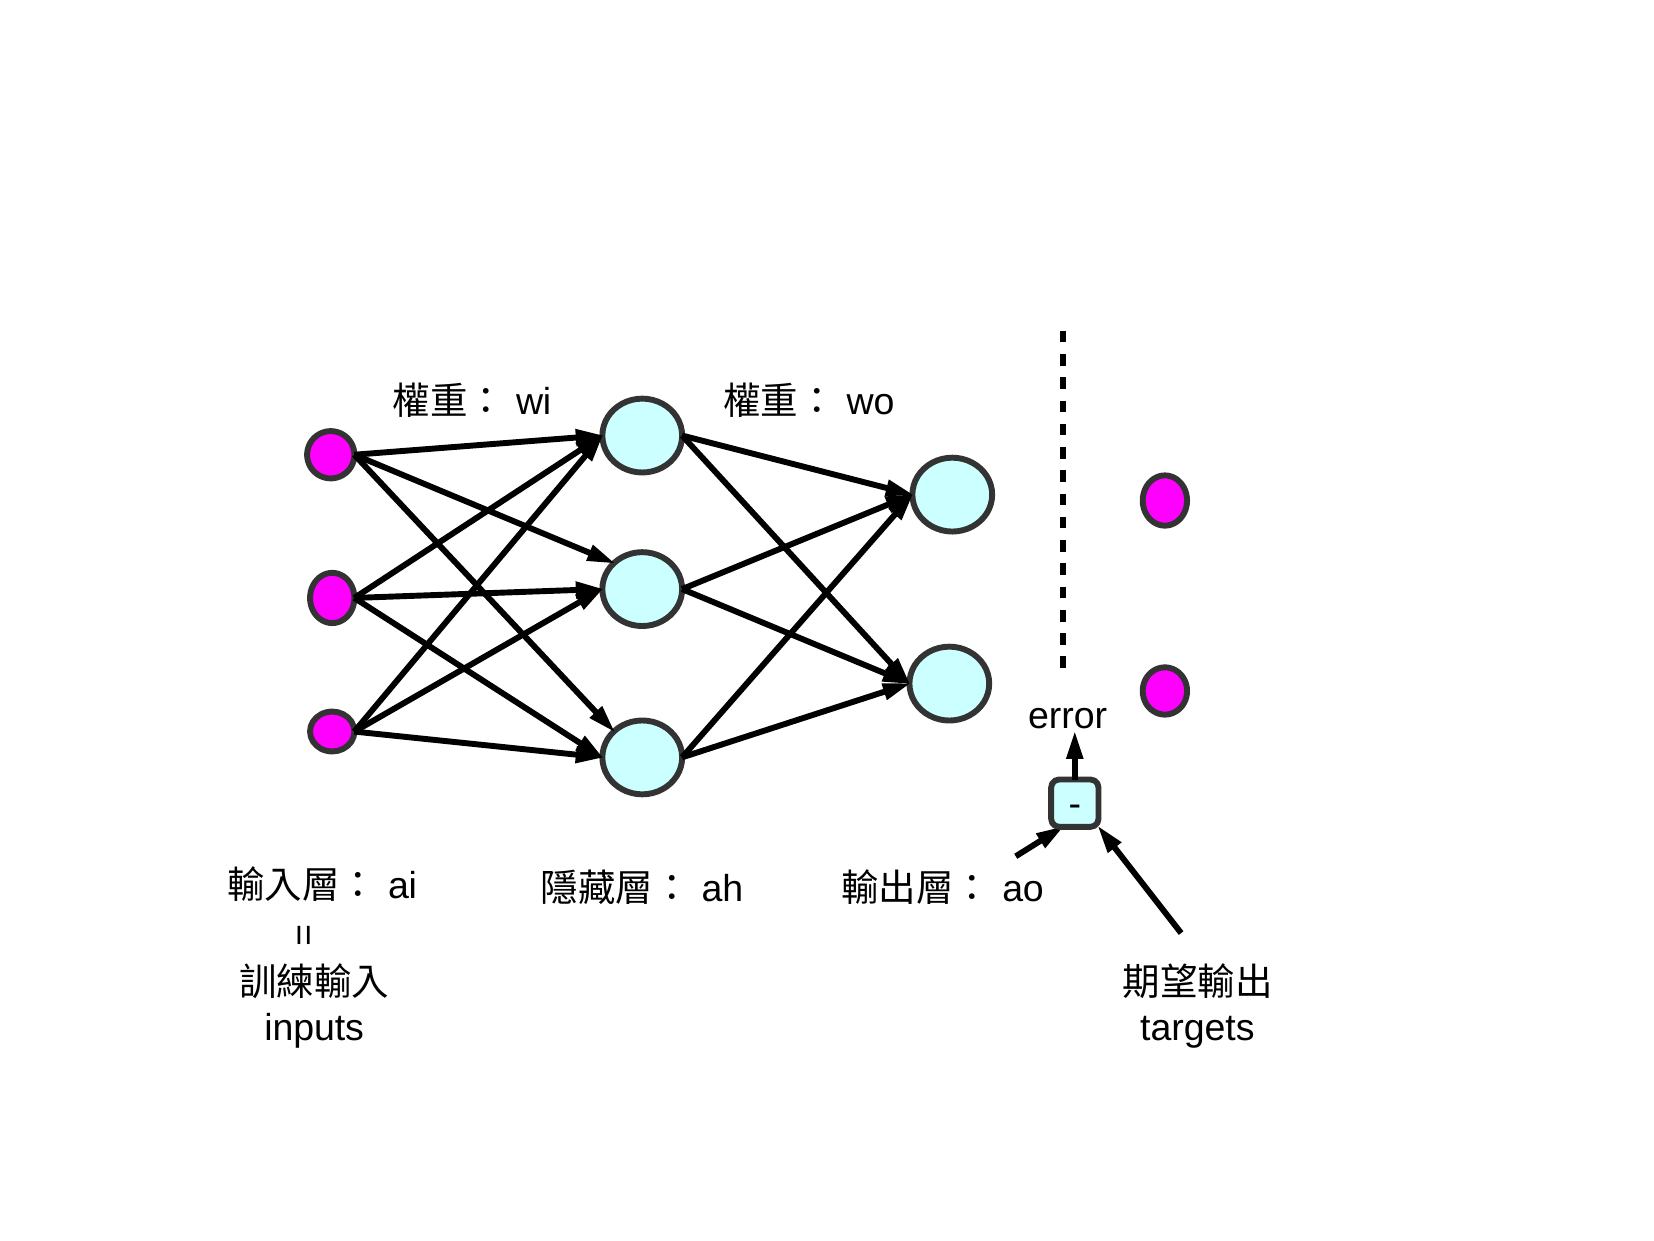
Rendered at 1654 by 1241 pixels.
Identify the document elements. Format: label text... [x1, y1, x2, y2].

text_box - [1051, 779, 1099, 827]
text_box 隱藏層：ah [526, 850, 757, 913]
text_box = [259, 909, 333, 947]
text_box 輸入層：ai [212, 847, 431, 910]
text_box error [1013, 687, 1123, 745]
text_box [1142, 667, 1188, 715]
text_box [602, 398, 682, 473]
text_box [1142, 475, 1188, 526]
text_box 訓練輸入 inputs [224, 944, 405, 1049]
text_box [602, 720, 682, 795]
text_box [912, 457, 993, 532]
text_box 權重：wo [708, 363, 908, 426]
text_box [310, 572, 355, 624]
text_box [307, 431, 355, 479]
text_box [602, 552, 682, 627]
text_box [909, 646, 990, 721]
text_box 期望輸出 targets [1107, 944, 1288, 1049]
text_box [310, 711, 354, 752]
text_box 權重：wi [377, 363, 564, 426]
text_box 輸出層：ao [826, 850, 1058, 913]
